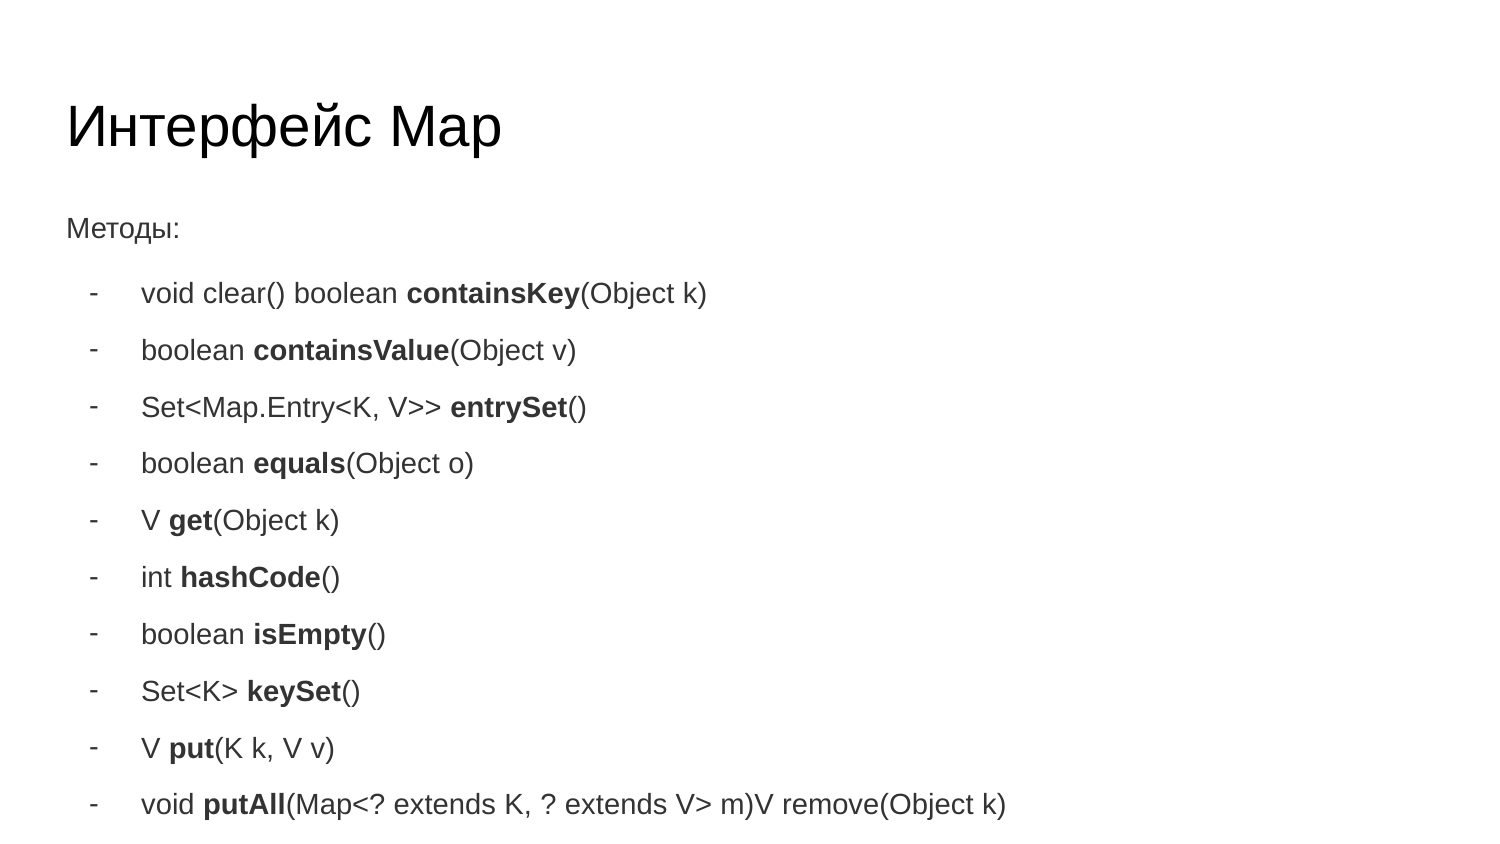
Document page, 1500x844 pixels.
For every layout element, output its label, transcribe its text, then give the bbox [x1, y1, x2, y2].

title Интерфейс Map [51, 72, 1449, 167]
list Методы: void clear() boolean containsKey(Object k) boolean containsValue(Object v) Set<Map.Entry<K, V>> entrySet() boolean equals(Object o) V get(Object k) int hashCode() boolean isEmpty() Set<K> keySet() V put(K k, V v) void putAll(Map<? extends K, ? extends V> m)V remove(Object k) int size() Collection<V> values() [51, 189, 1449, 801]
